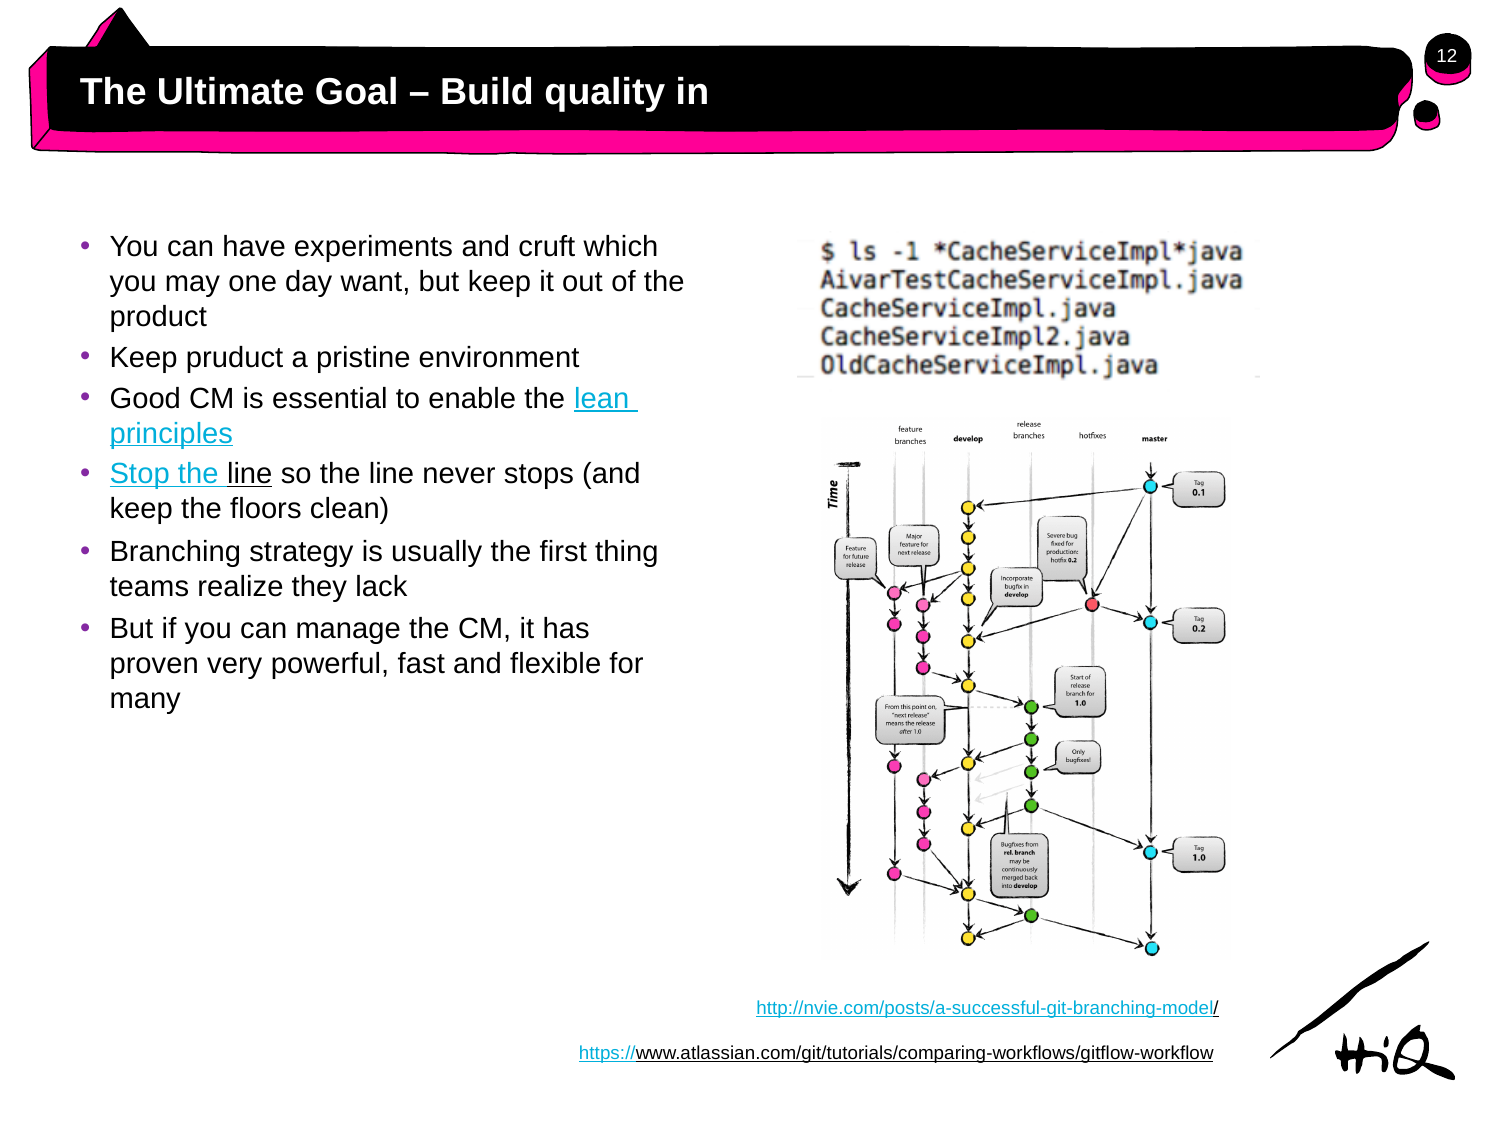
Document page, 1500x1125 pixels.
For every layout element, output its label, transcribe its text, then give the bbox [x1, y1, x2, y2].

title The Ultimate Goal – Build quality in [64, 54, 1365, 126]
picture [797, 231, 1260, 392]
list You can have experiments and cruft which you may one day want, but keep it out of the product Keep pruduct a pristine environment Good CM is essential to enable the lean principles Stop the line so the line never stops (and keep the floors clean) Branching strategy is usually the first thing teams realize they lack But if you can manage the CM, it has proven very powerful, fast and flexible for many [64, 220, 703, 929]
picture [821, 417, 1231, 961]
text_box http://nvie.com/posts/a-successful-git-branching-model/ https://www.atlassian.com/git/tutorials/comparing-workflows/gitflow-workflow [500, 988, 1234, 1072]
slide_number <number> [1423, 30, 1471, 79]
